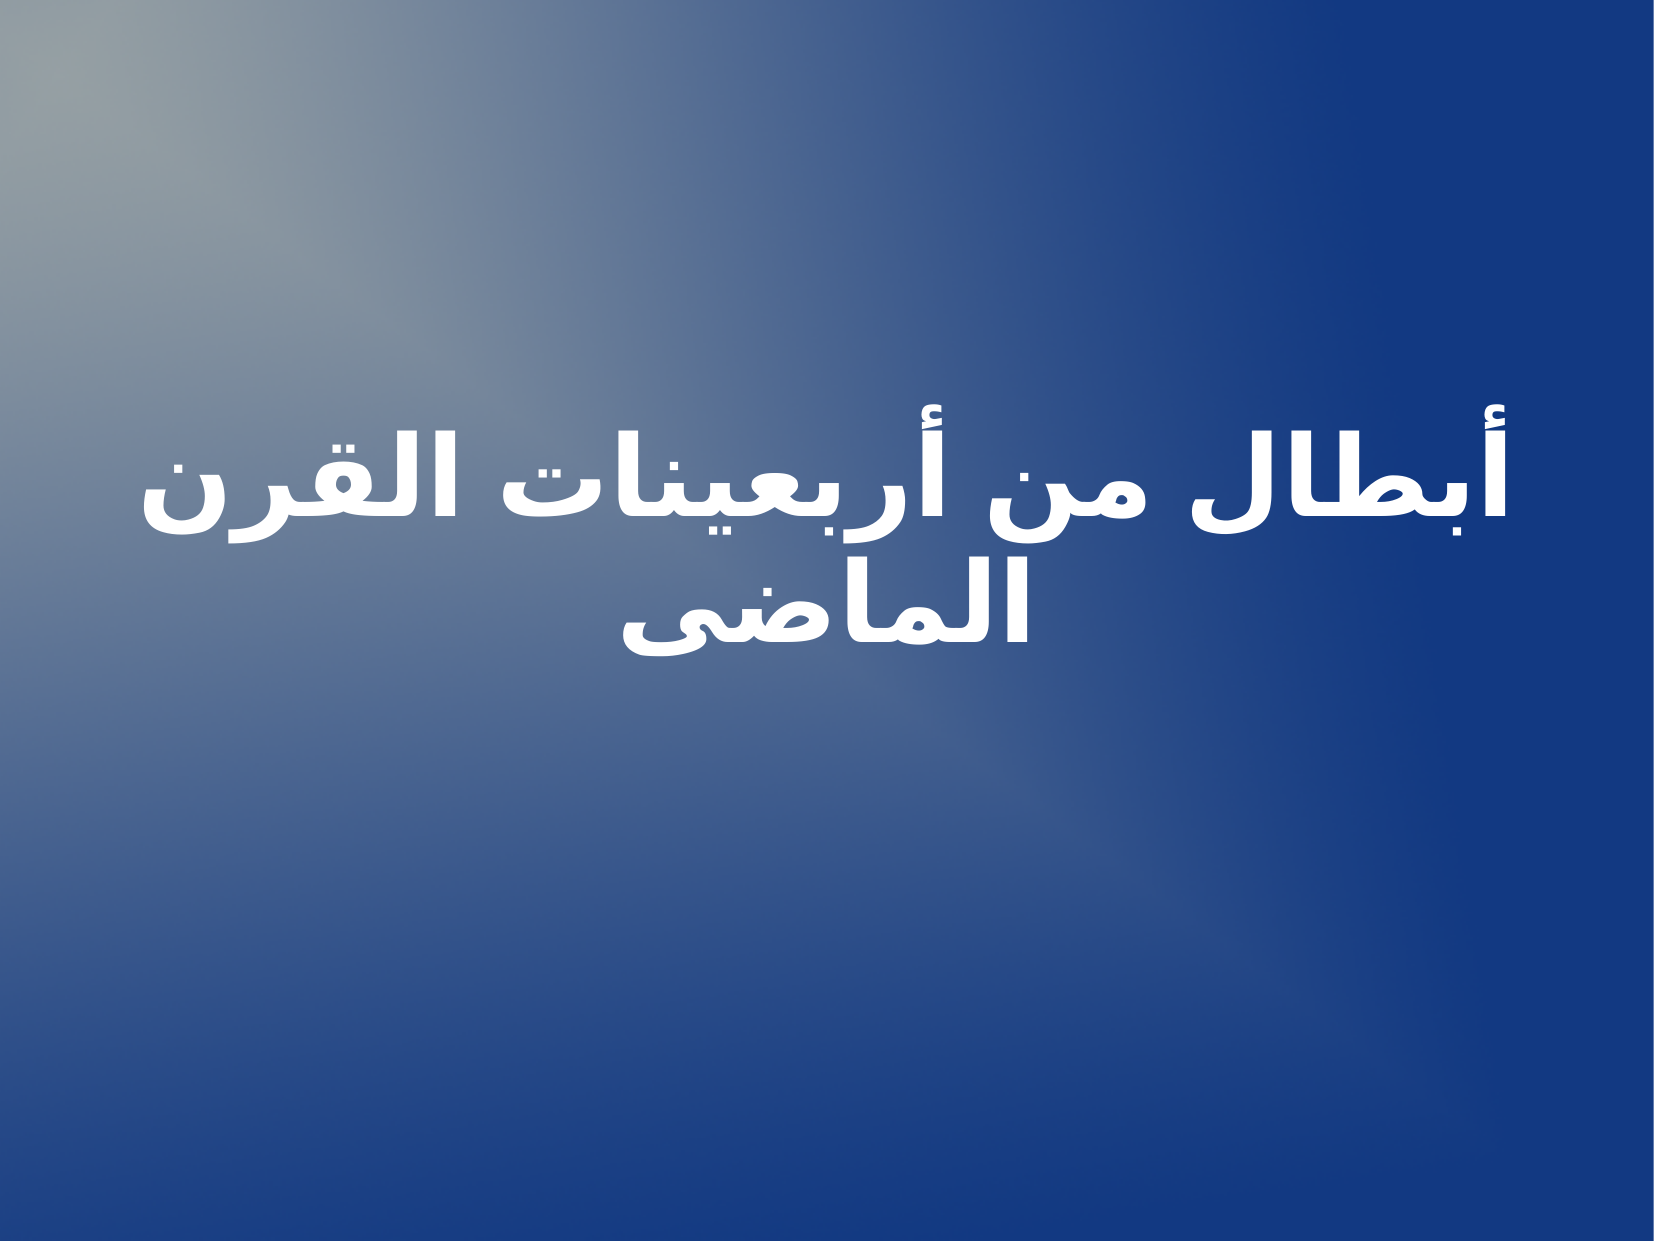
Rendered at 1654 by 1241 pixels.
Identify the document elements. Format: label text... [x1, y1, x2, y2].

picture [0, 0, 1654, 1241]
title أبطال من أربعينات القرن الماضى [82, 437, 1571, 645]
